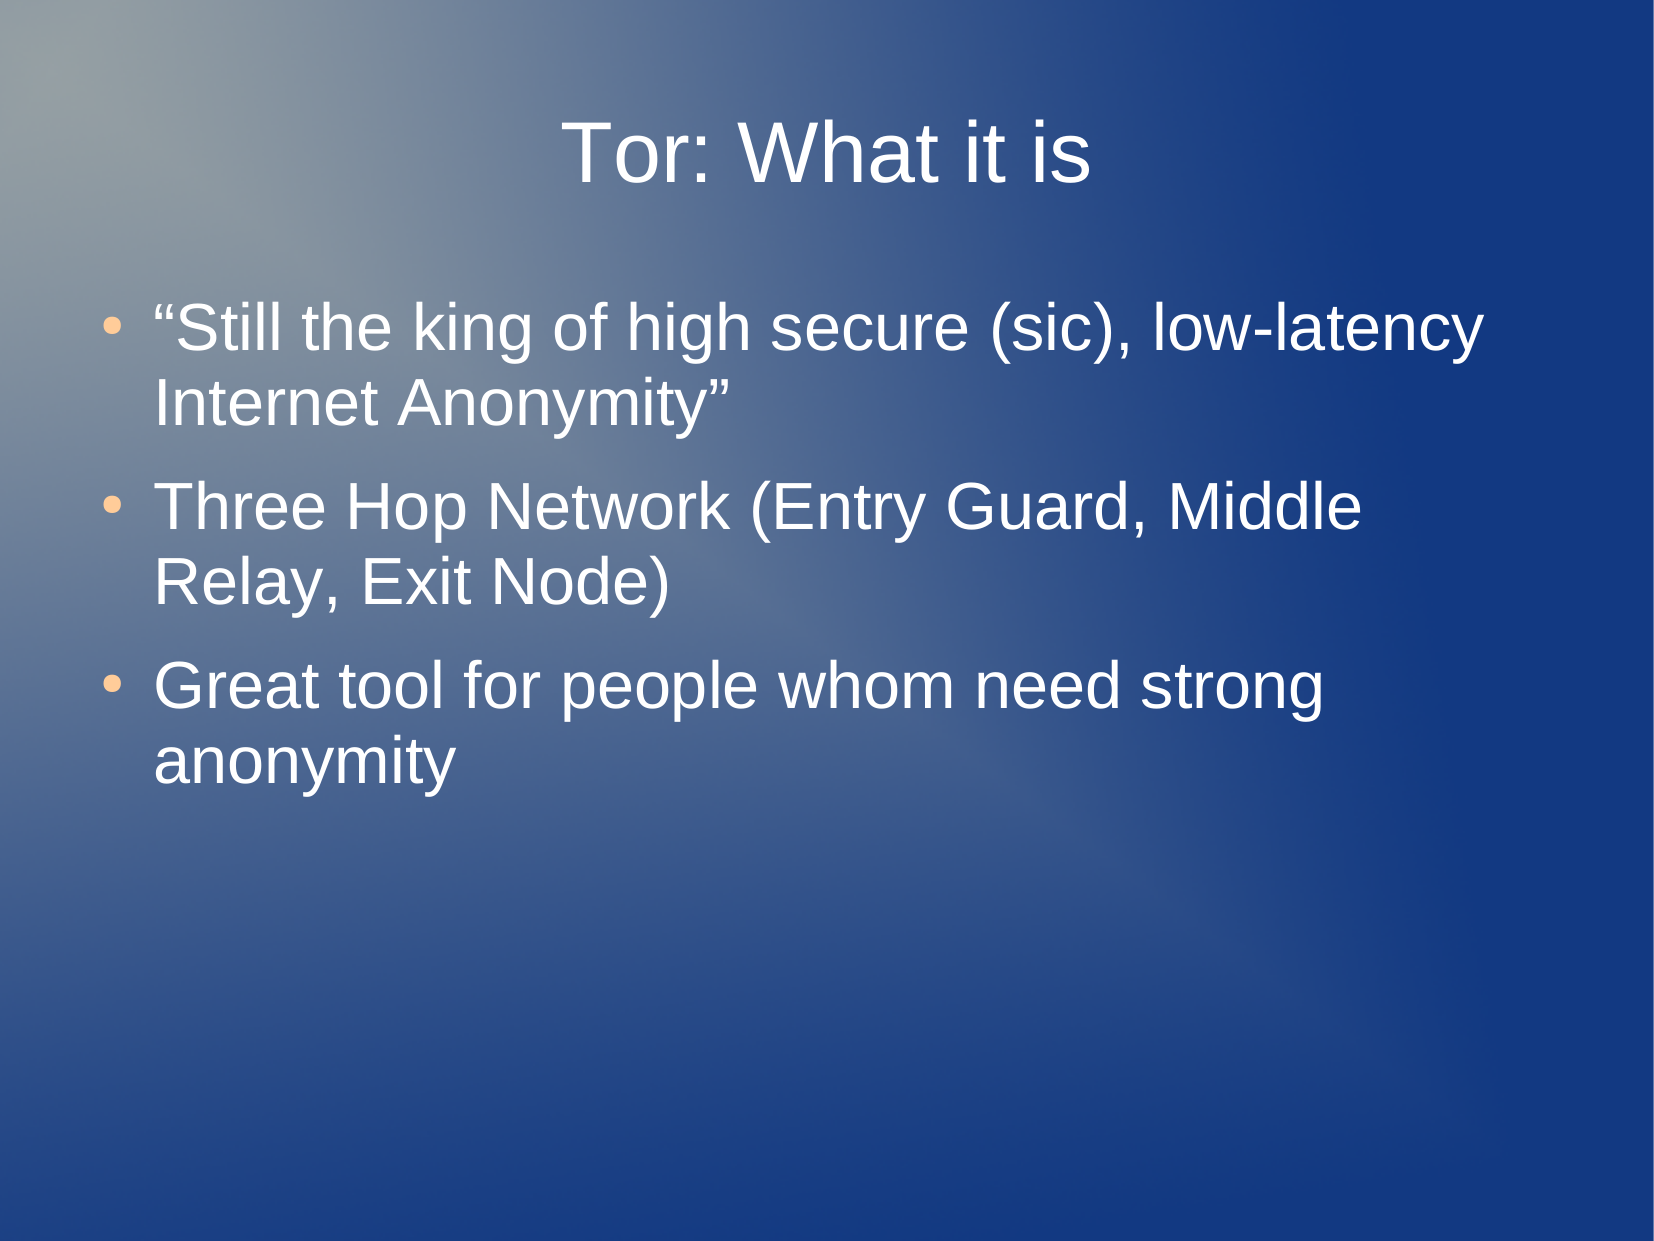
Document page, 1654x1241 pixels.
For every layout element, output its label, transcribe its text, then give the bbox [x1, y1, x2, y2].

title Tor: What it is [82, 49, 1571, 257]
picture [0, 0, 1654, 1241]
list “Still the king of high secure (sic), low-latency Internet Anonymity” Three Hop Network (Entry Guard, Middle Relay, Exit Node) Great tool for people whom need strong anonymity [82, 290, 1571, 1010]
